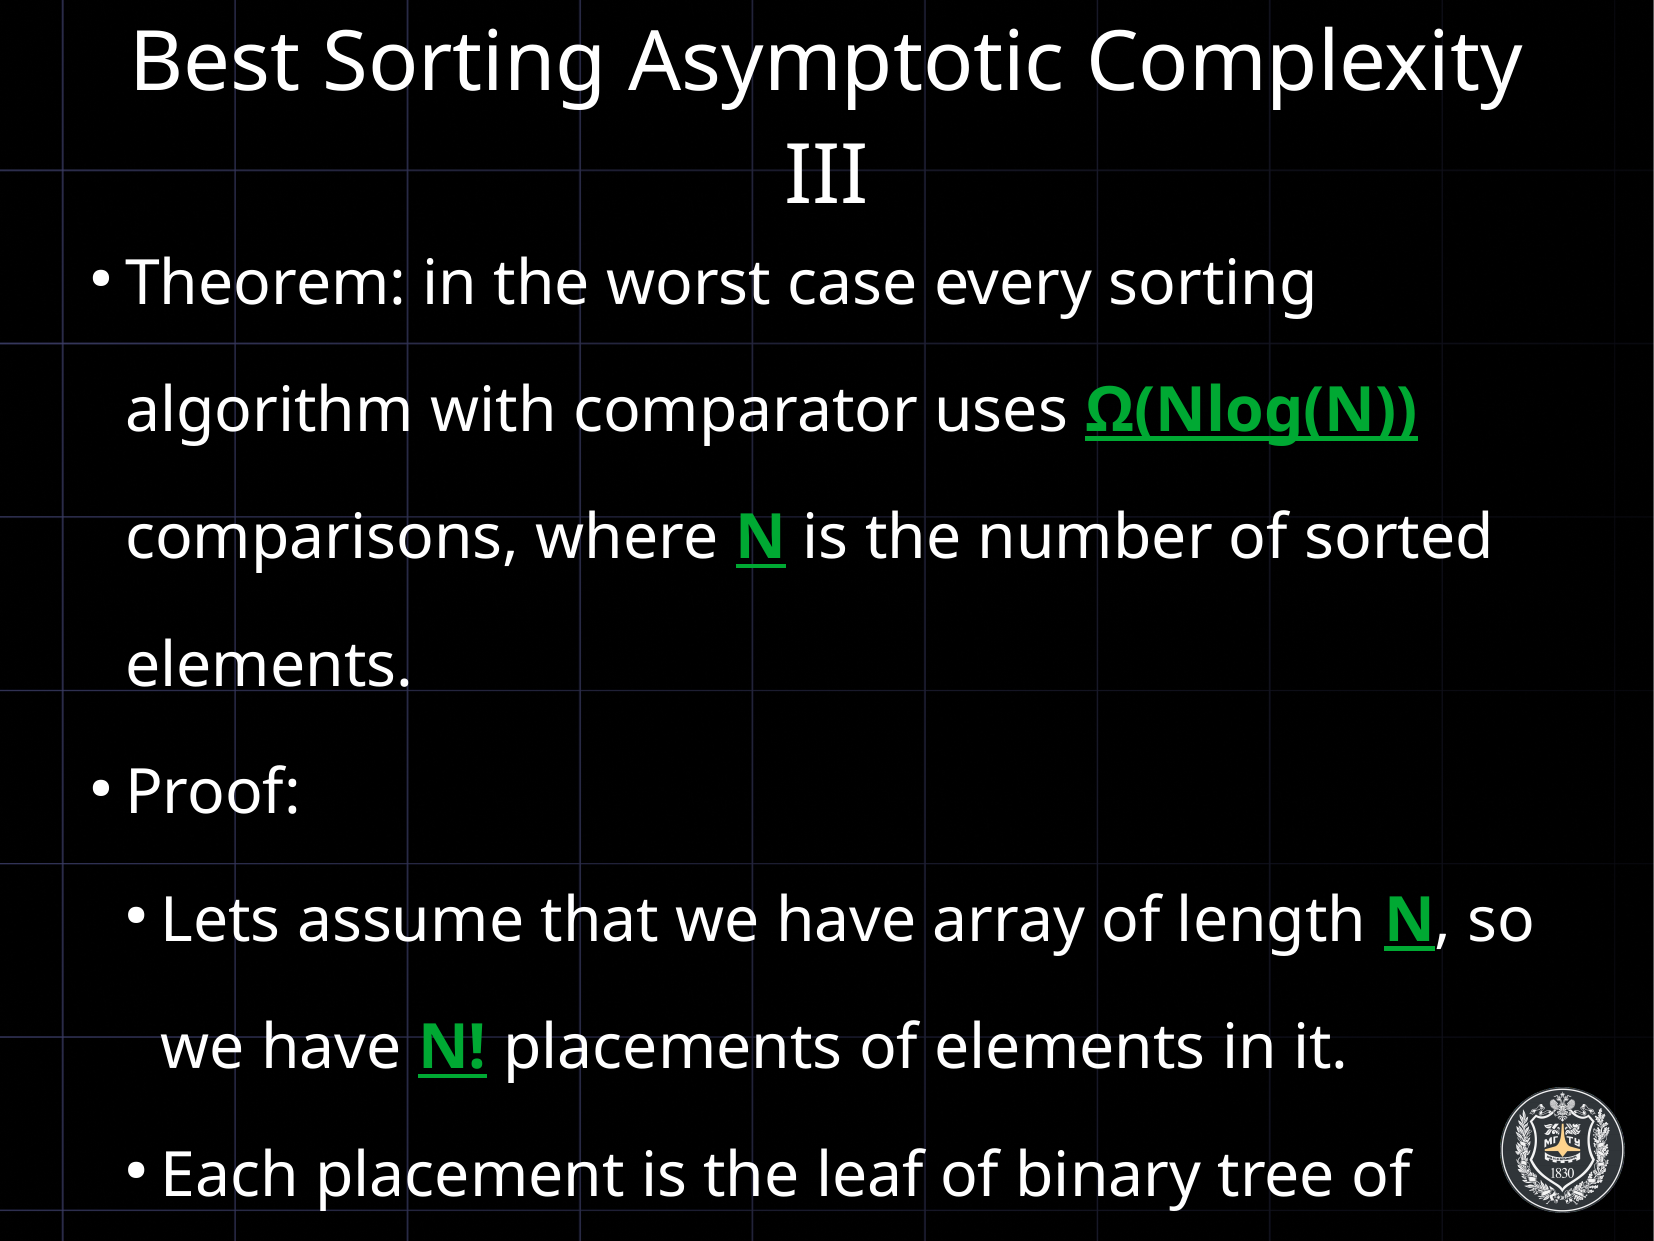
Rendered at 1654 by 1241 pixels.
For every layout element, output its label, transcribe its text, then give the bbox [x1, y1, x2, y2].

text_box Theorem: in the worst case every sorting algorithm with comparator uses Ω(Nlog(N)) comparisons, where N is the number of sorted elements. Proof: Lets assume that we have array of length N, so we have N! placements of elements in it. Each placement is the leaf of binary tree of “sorts”. It’s easy to show, that height of tree with height H is less than 2^H. [75, 187, 1576, 1140]
picture [0, 0, 1654, 1241]
title Best Sorting Asymptotic Complexity III [82, 37, 1571, 187]
